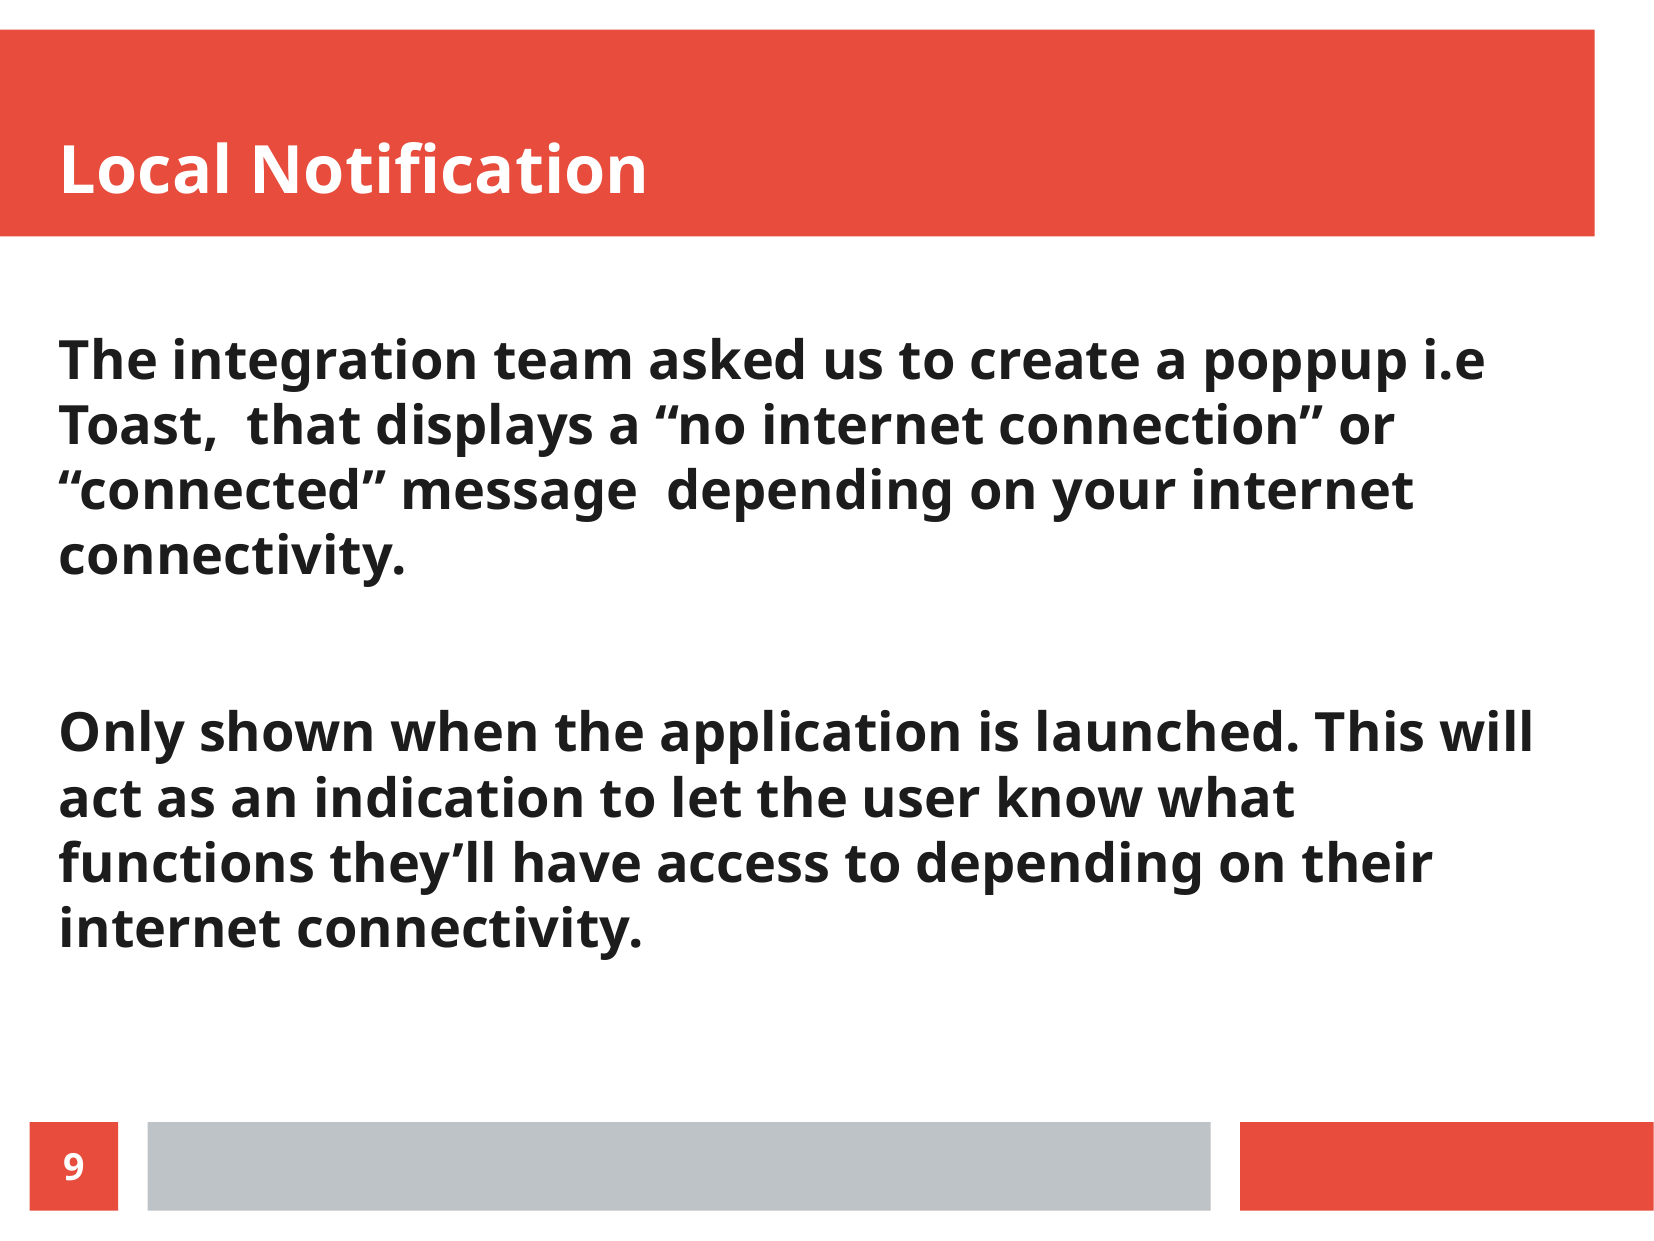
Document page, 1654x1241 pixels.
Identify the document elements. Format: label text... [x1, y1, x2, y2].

text_box [29, 1122, 119, 1211]
title Local Notification [59, 59, 1595, 207]
list The integration team asked us to create a poppup i.e Toast, that displays a “no internet connection” or “connected” message depending on your internet connectivity. Only shown when the application is launched. This will act as an indication to let the user know what functions they’ll have access to depending on their internet connectivity. [59, 324, 1565, 1093]
